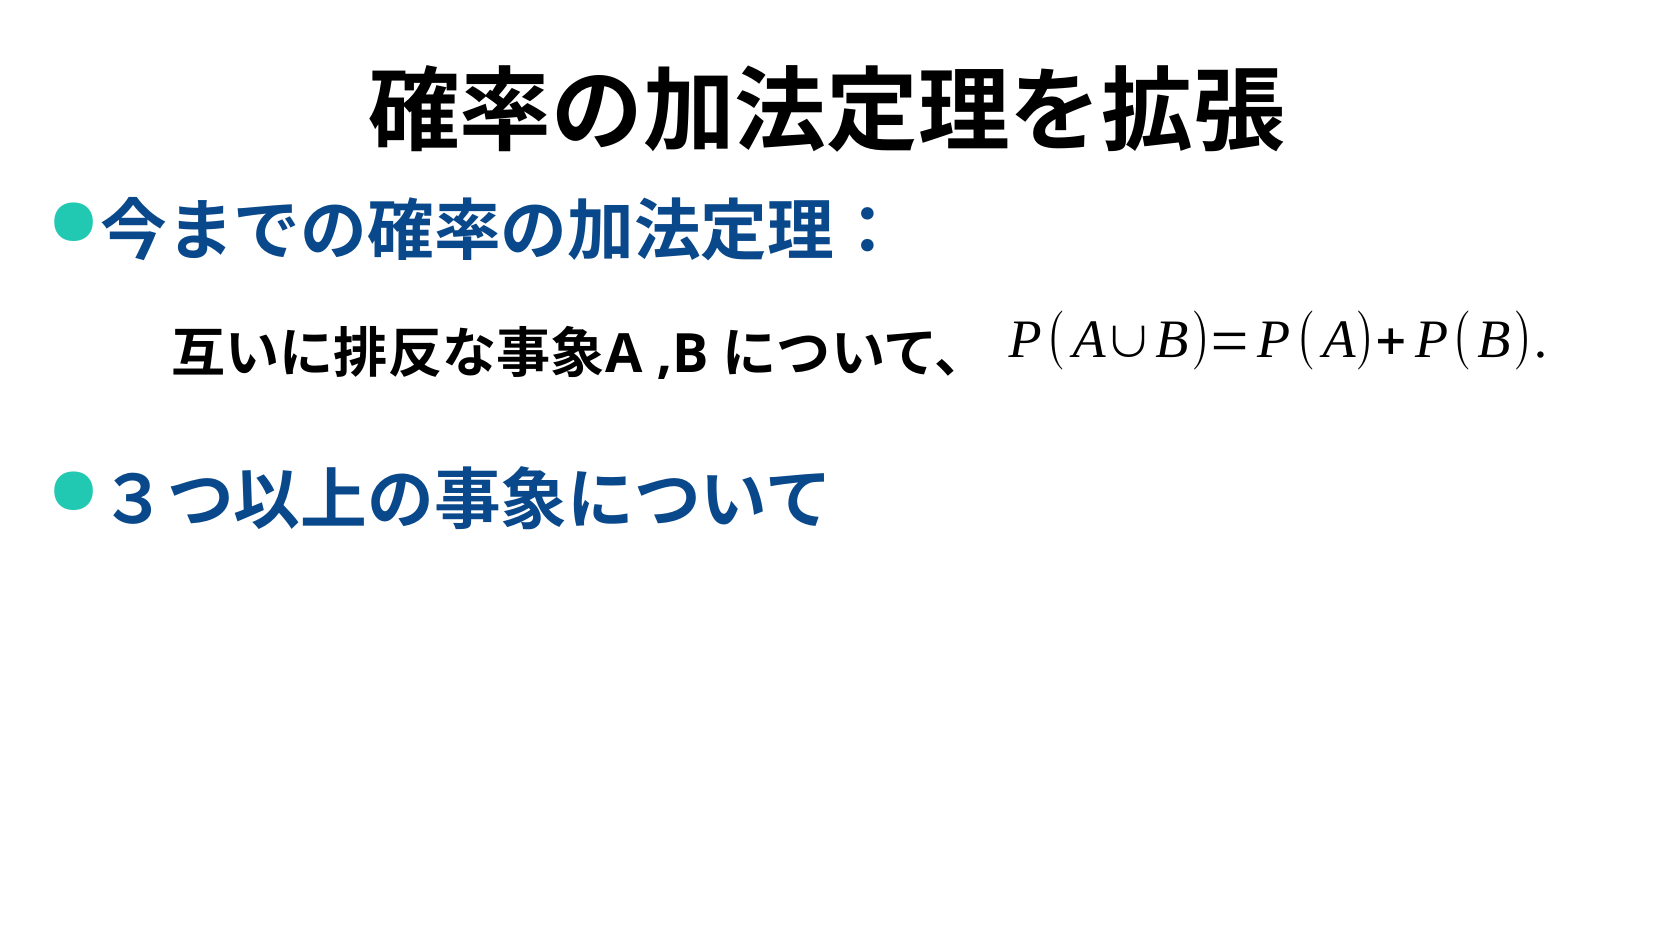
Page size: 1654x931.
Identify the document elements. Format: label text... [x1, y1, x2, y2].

title 確率の加法定理を拡張 [29, 29, 1625, 177]
list 今までの確率の加法定理： 互いに排反な事象A ,B について、 ３つ以上の事象について [29, 177, 1625, 916]
chart [1003, 307, 1550, 373]
